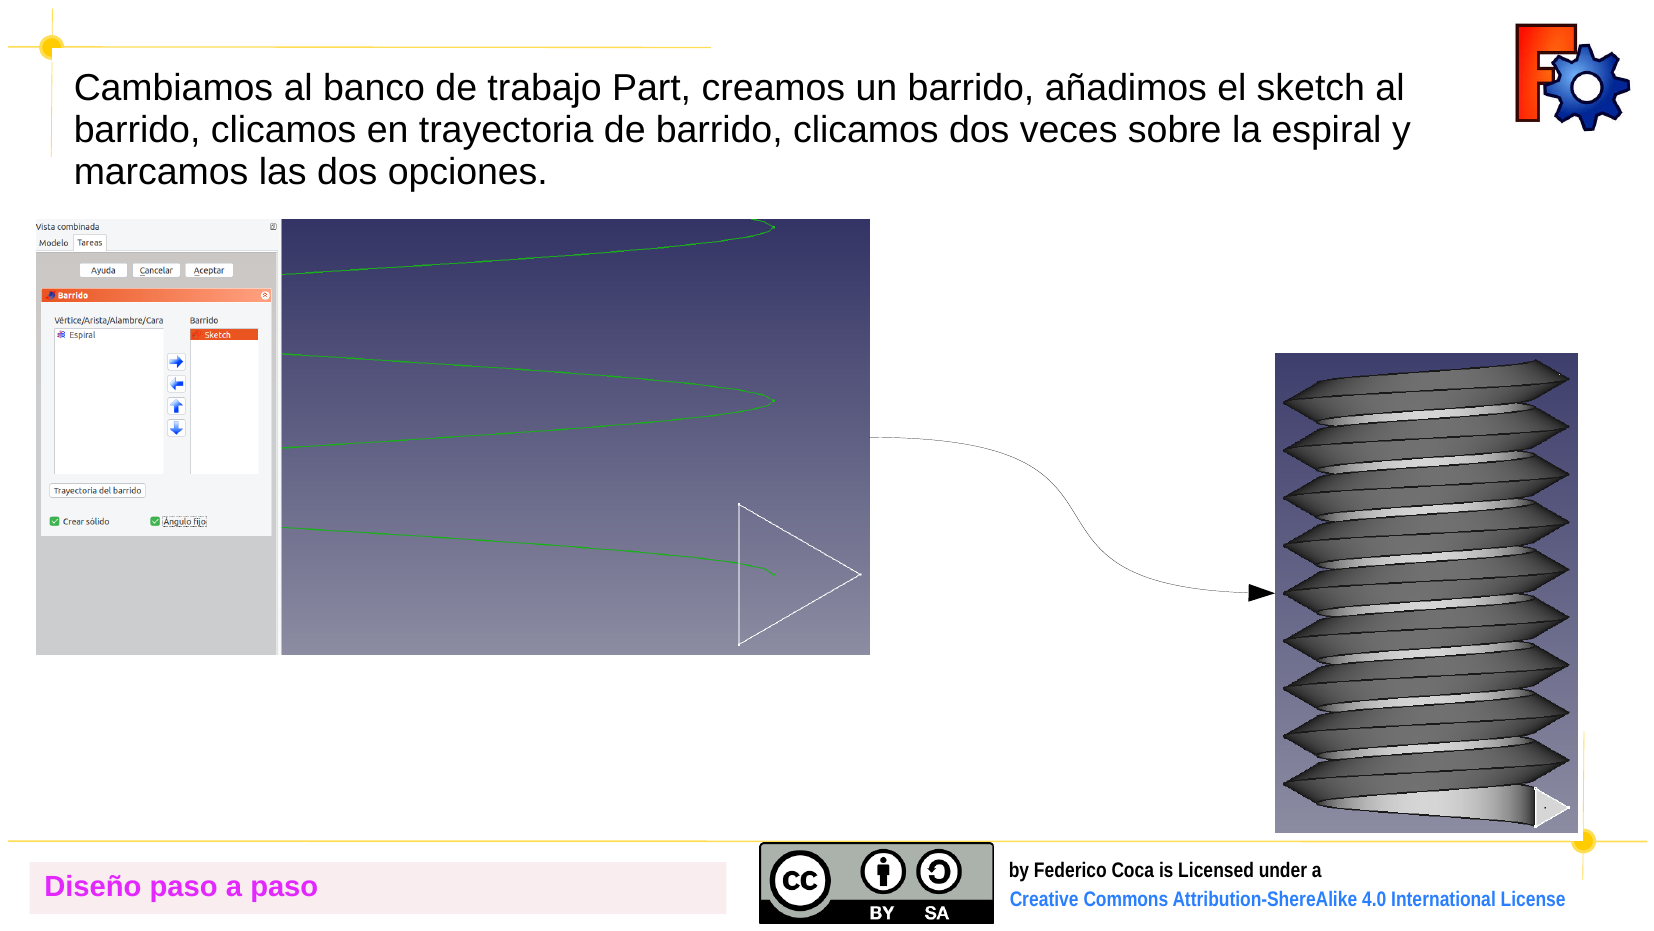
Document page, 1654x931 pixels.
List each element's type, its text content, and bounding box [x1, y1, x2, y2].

picture [1275, 353, 1578, 833]
text_box Cambiamos al banco de trabajo Part, creamos un barrido, añadimos el sketch al barrido, clicamos en trayectoria de barrido, clicamos dos veces sobre la espiral y marcamos las dos opciones. [59, 59, 1489, 200]
text_box Diseño paso a paso [29, 862, 727, 915]
picture [1509, 13, 1638, 142]
picture [36, 219, 870, 655]
